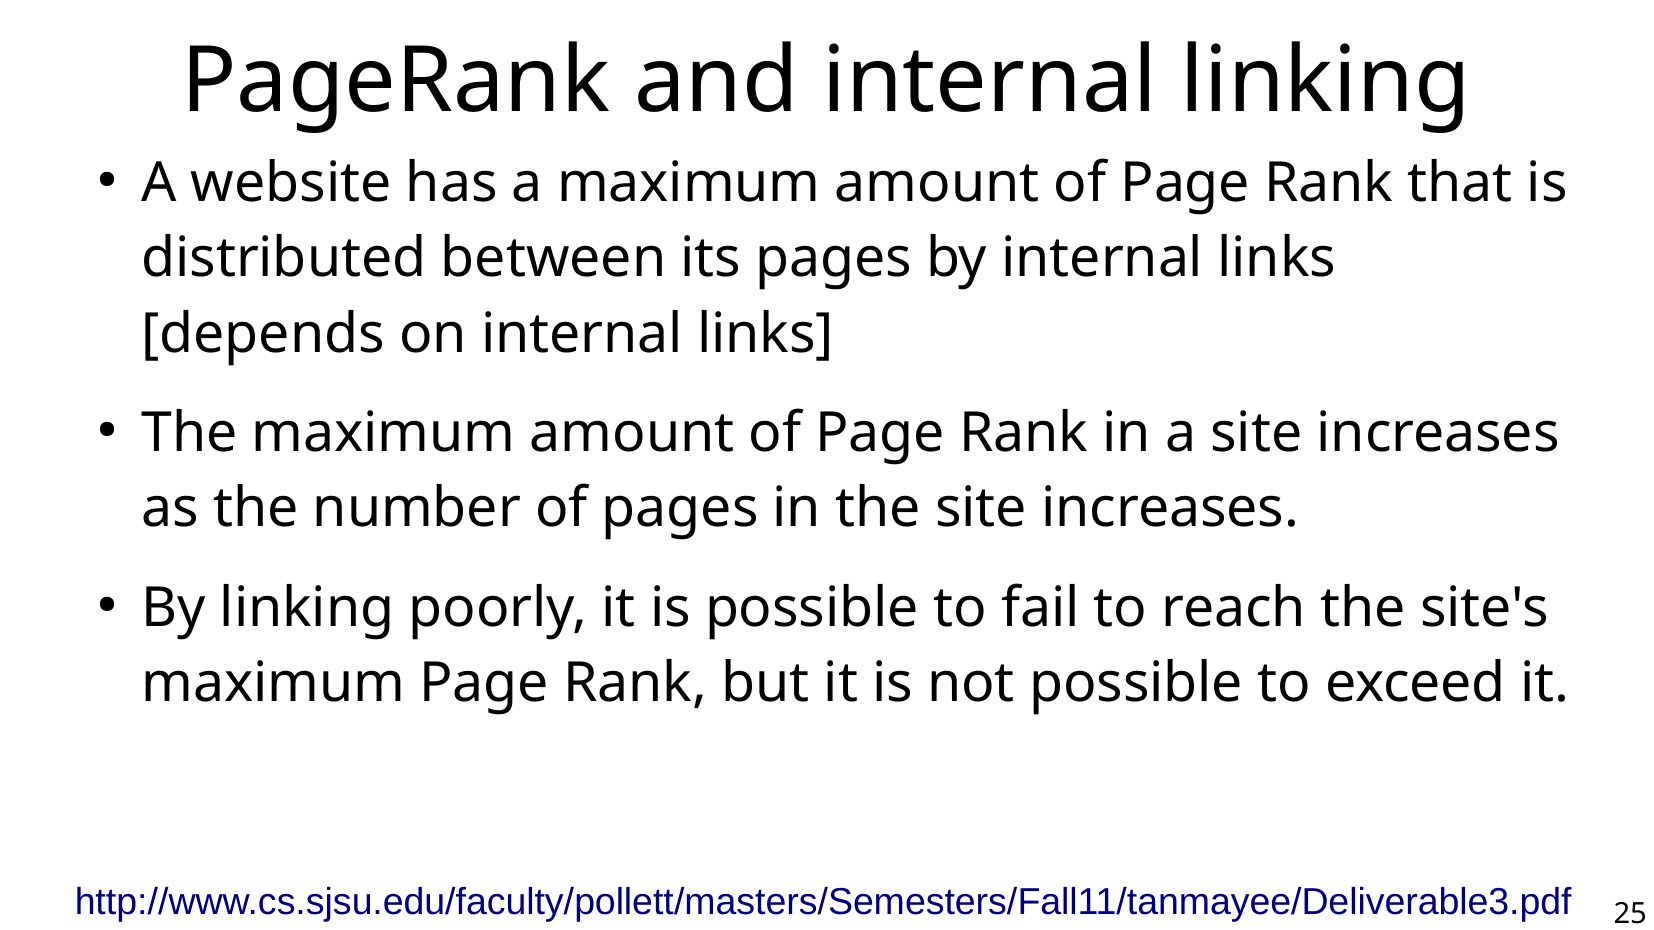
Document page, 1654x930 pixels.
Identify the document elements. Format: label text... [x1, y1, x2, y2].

list A website has a maximum amount of Page Rank that is distributed between its pages by internal links [depends on internal links] The maximum amount of Page Rank in a site increases as the number of pages in the site increases. By linking poorly, it is possible to fail to reach the site's maximum Page Rank, but it is not possible to exceed it. [82, 142, 1571, 862]
text_box http://www.cs.sjsu.edu/faculty/pollett/masters/Semesters/Fall11/tanmayee/Deliverable3.pdf [60, 873, 1591, 930]
title PageRank and internal linking [82, 0, 1571, 142]
